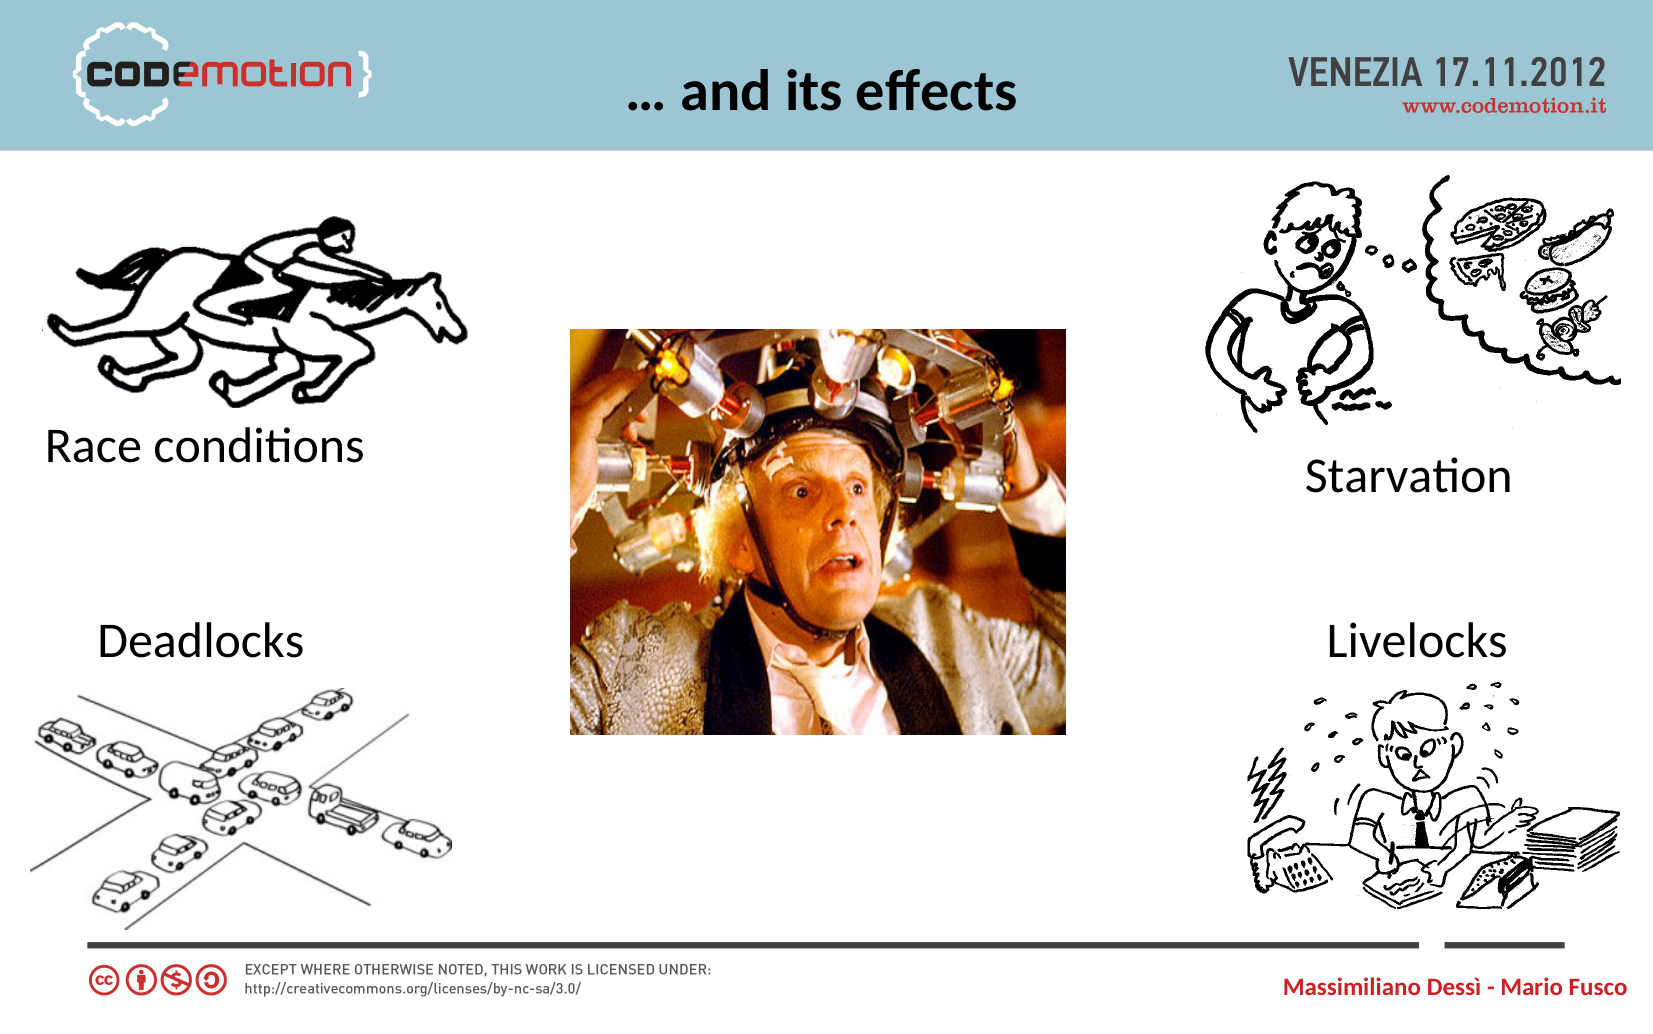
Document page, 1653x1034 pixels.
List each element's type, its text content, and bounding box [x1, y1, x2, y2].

picture [0, 0, 1653, 1034]
text_box Race conditions [30, 405, 457, 480]
text_box Deadlocks [82, 600, 371, 676]
text_box Livelocks [1311, 600, 1571, 675]
text_box Starvation [1290, 436, 1579, 510]
text_box … and its effects [413, 45, 1231, 160]
